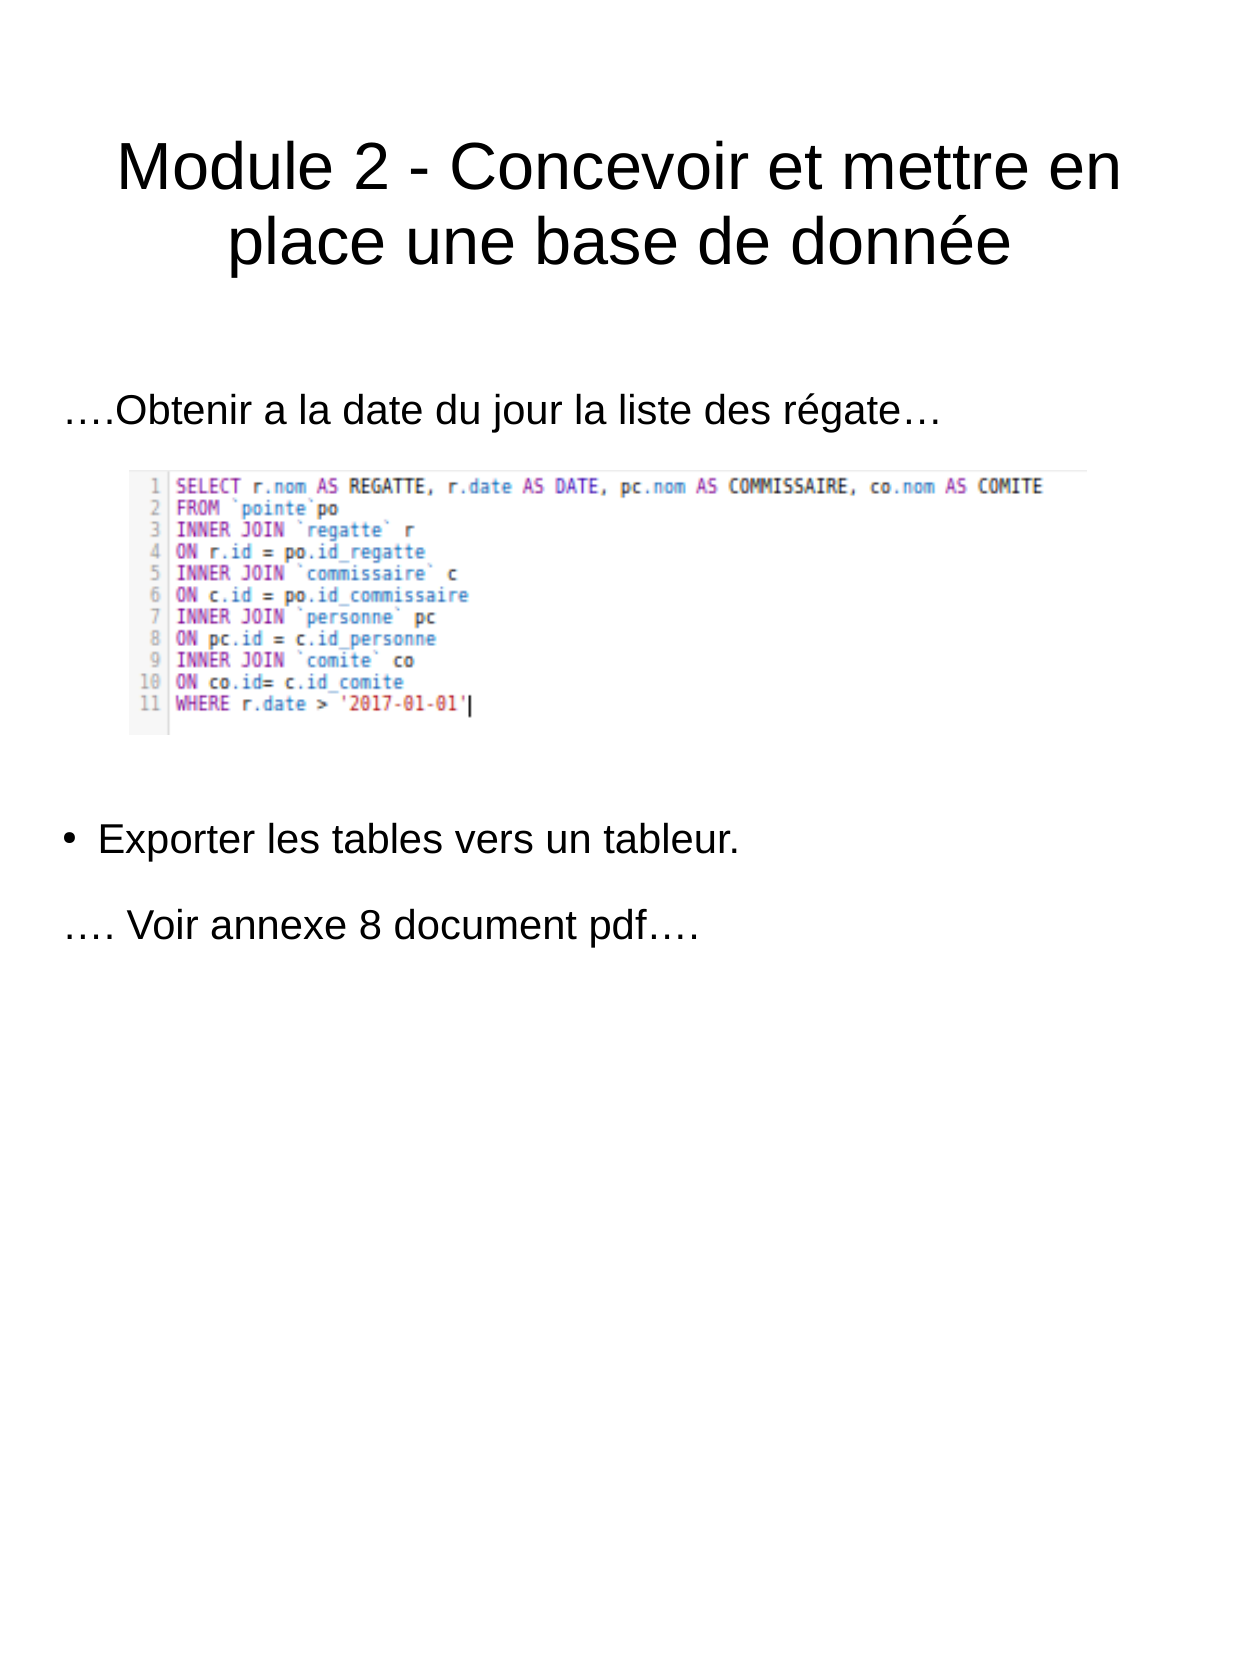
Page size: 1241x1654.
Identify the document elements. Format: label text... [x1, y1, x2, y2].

title Module 2 - Concevoir et mettre en place une base de donnée [62, 66, 1179, 343]
list ….Obtenir a la date du jour la liste des régate… Exporter les tables vers un tableur. …. Voir annexe 8 document pdf…. [62, 386, 1179, 1346]
picture [129, 470, 1087, 735]
